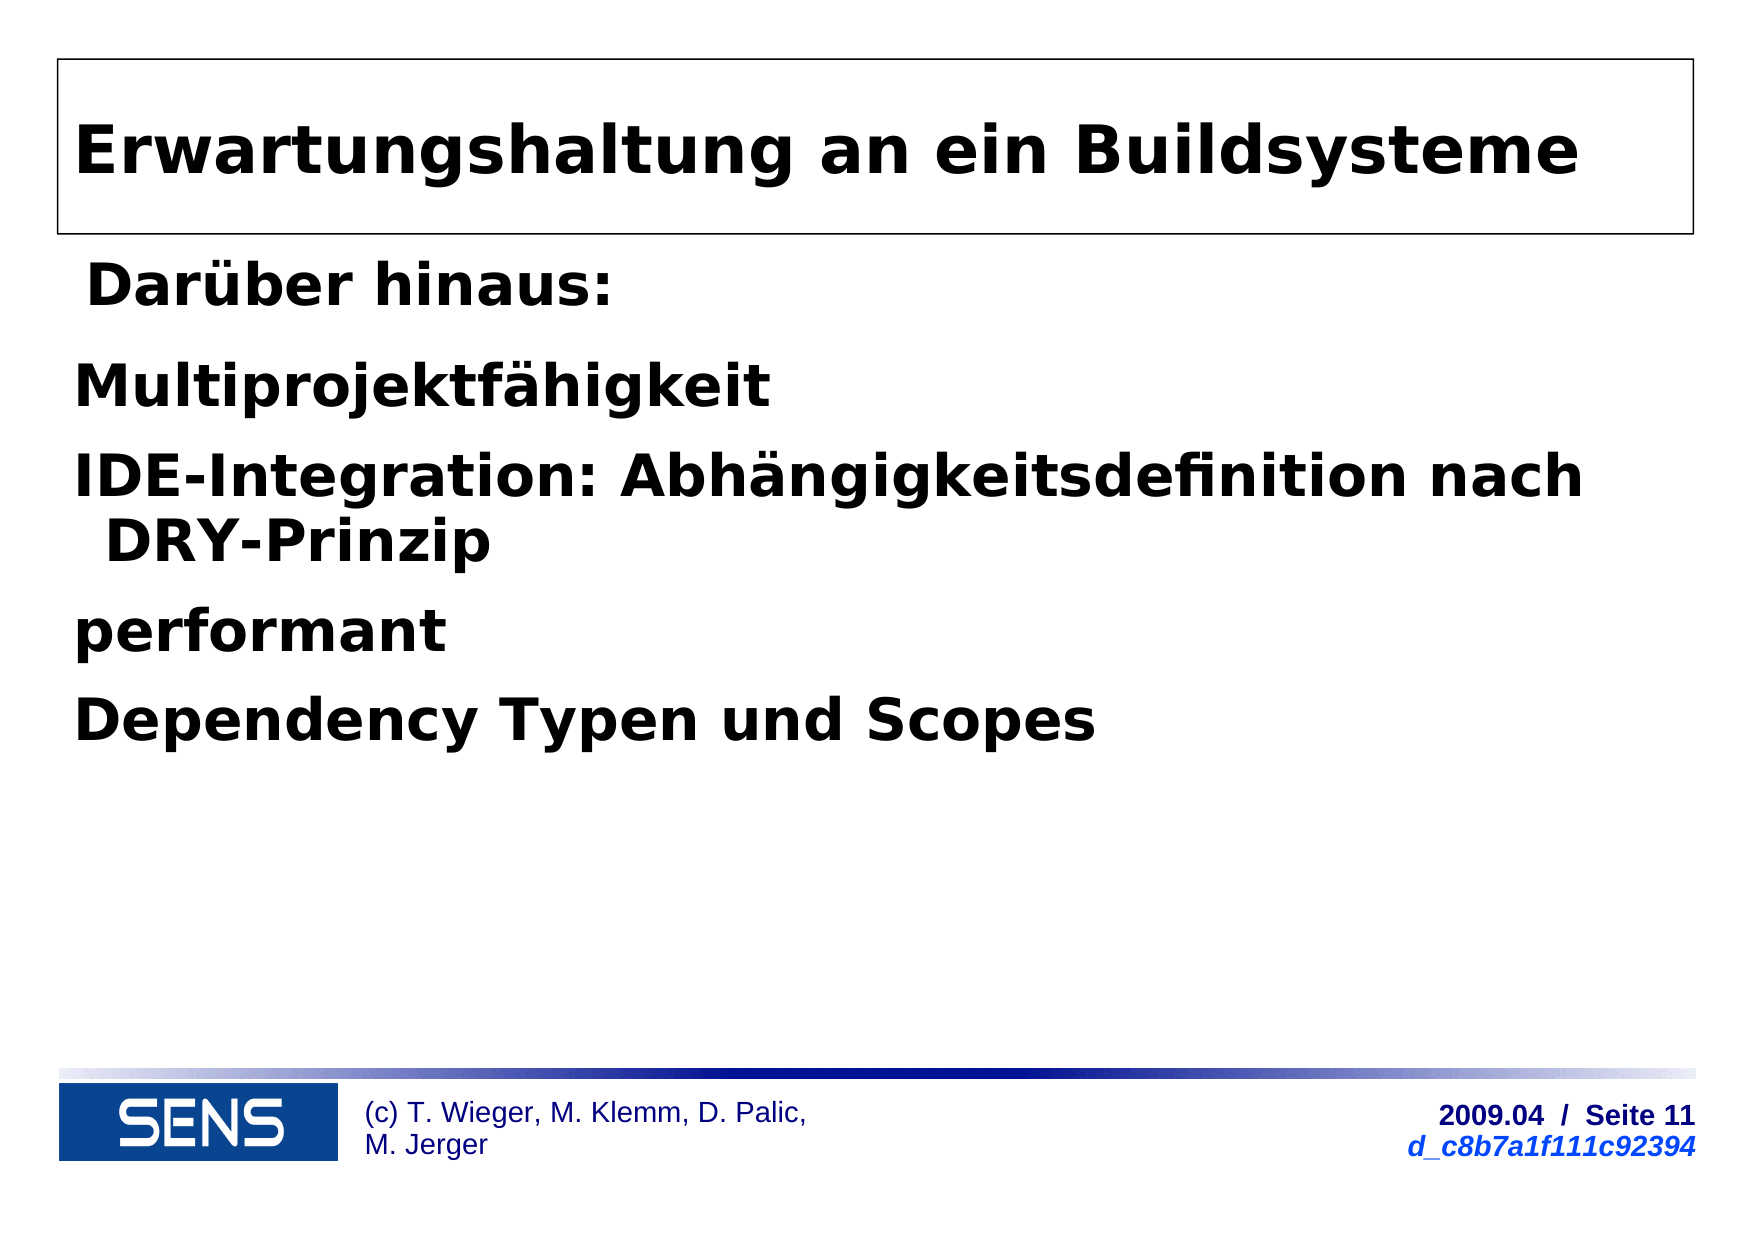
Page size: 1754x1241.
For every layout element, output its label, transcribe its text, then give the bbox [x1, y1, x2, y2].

list Darüber hinaus: Multiprojektfähigkeit IDE-Integration: Abhängigkeitsdefinition nach DRY-Prinzip performant Dependency Typen und Scopes [73, 250, 1696, 1017]
title Erwartungshaltung an ein Buildsysteme [73, 61, 1693, 241]
picture [59, 1083, 338, 1161]
picture [59, 1068, 1696, 1079]
